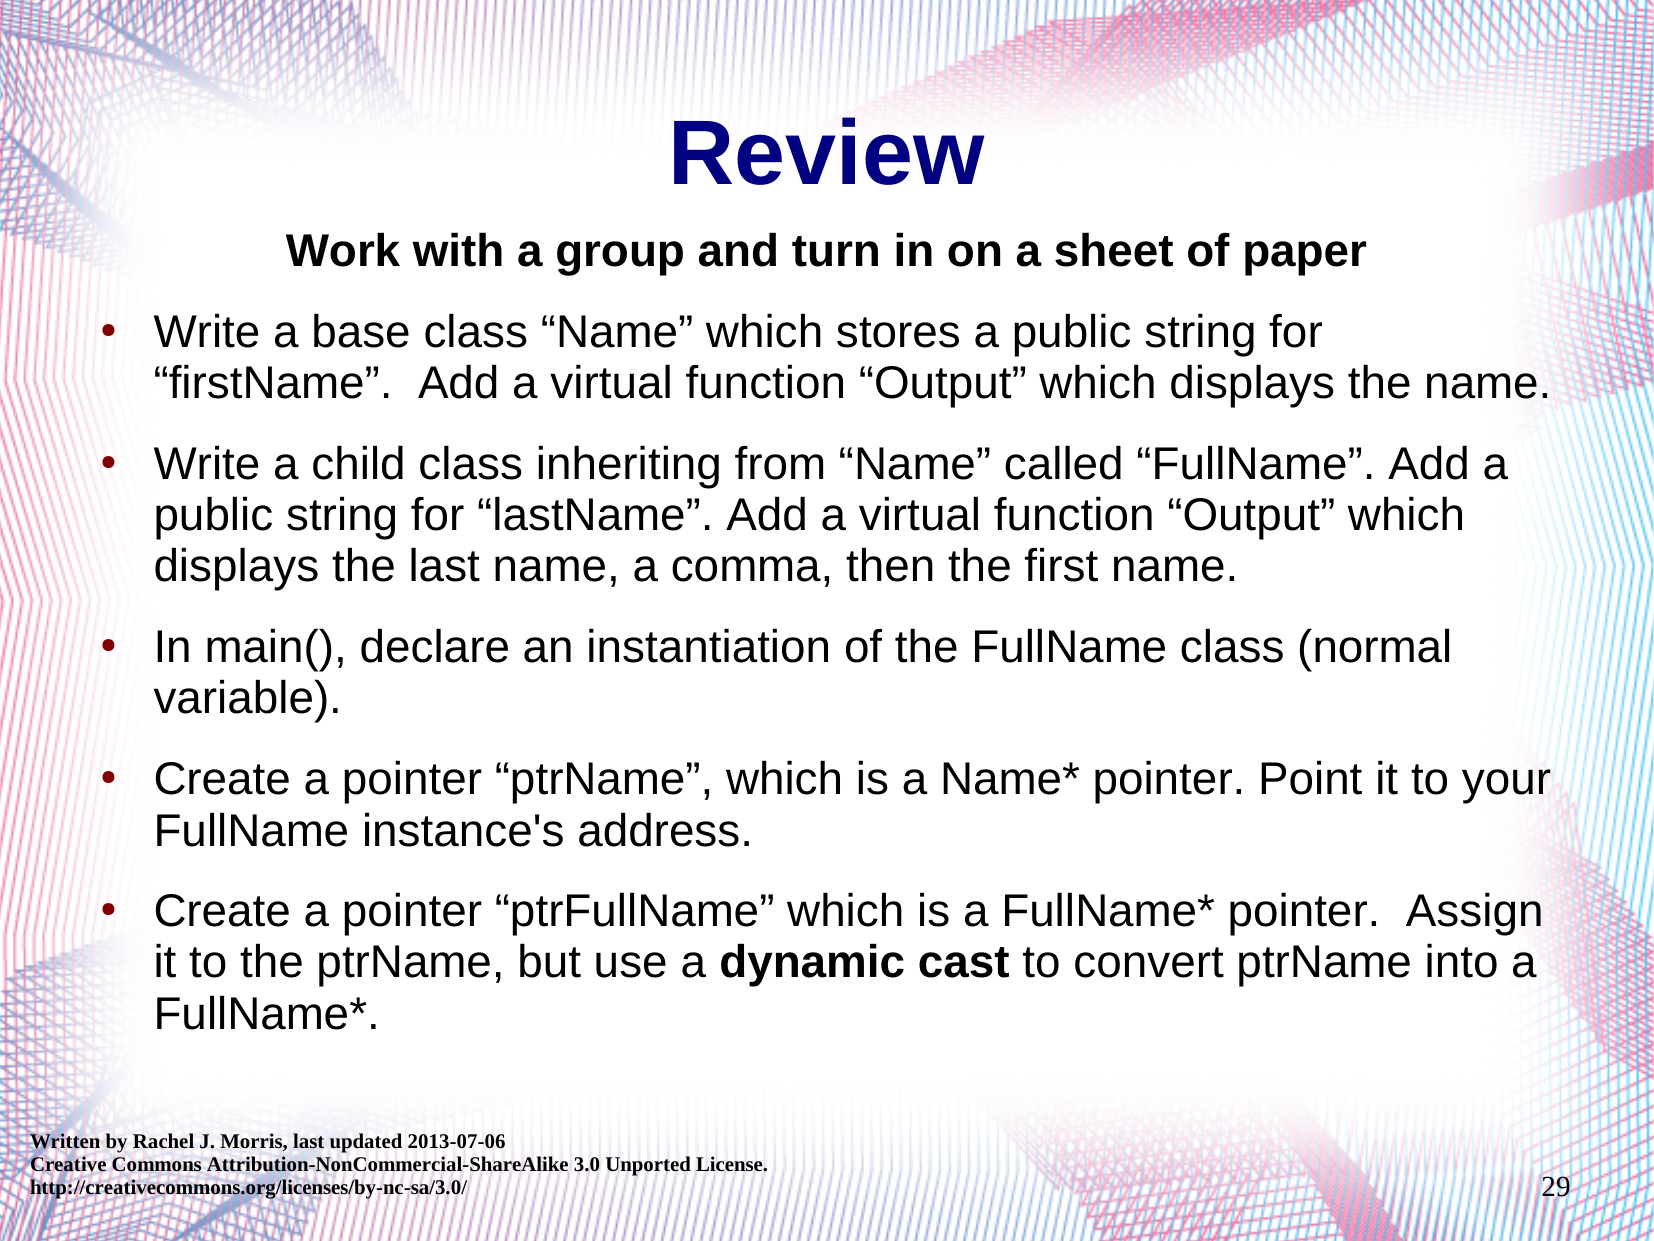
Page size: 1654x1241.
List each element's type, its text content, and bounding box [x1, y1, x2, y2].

title Review [82, 49, 1571, 225]
list Work with a group and turn in on a sheet of paper Write a base class “Name” which stores a public string for “firstName”. Add a virtual function “Output” which displays the name. Write a child class inheriting from “Name” called “FullName”. Add a public string for “lastName”. Add a virtual function “Output” which displays the last name, a comma, then the first name. In main(), declare an instantiation of the FullName class (normal variable). Create a pointer “ptrName”, which is a Name* pointer. Point it to your FullName instance's address. Create a pointer “ptrFullName” which is a FullName* pointer. Assign it to the ptrName, but use a dynamic cast to convert ptrName into a FullName*. [82, 225, 1571, 1040]
picture [0, 0, 1654, 1241]
